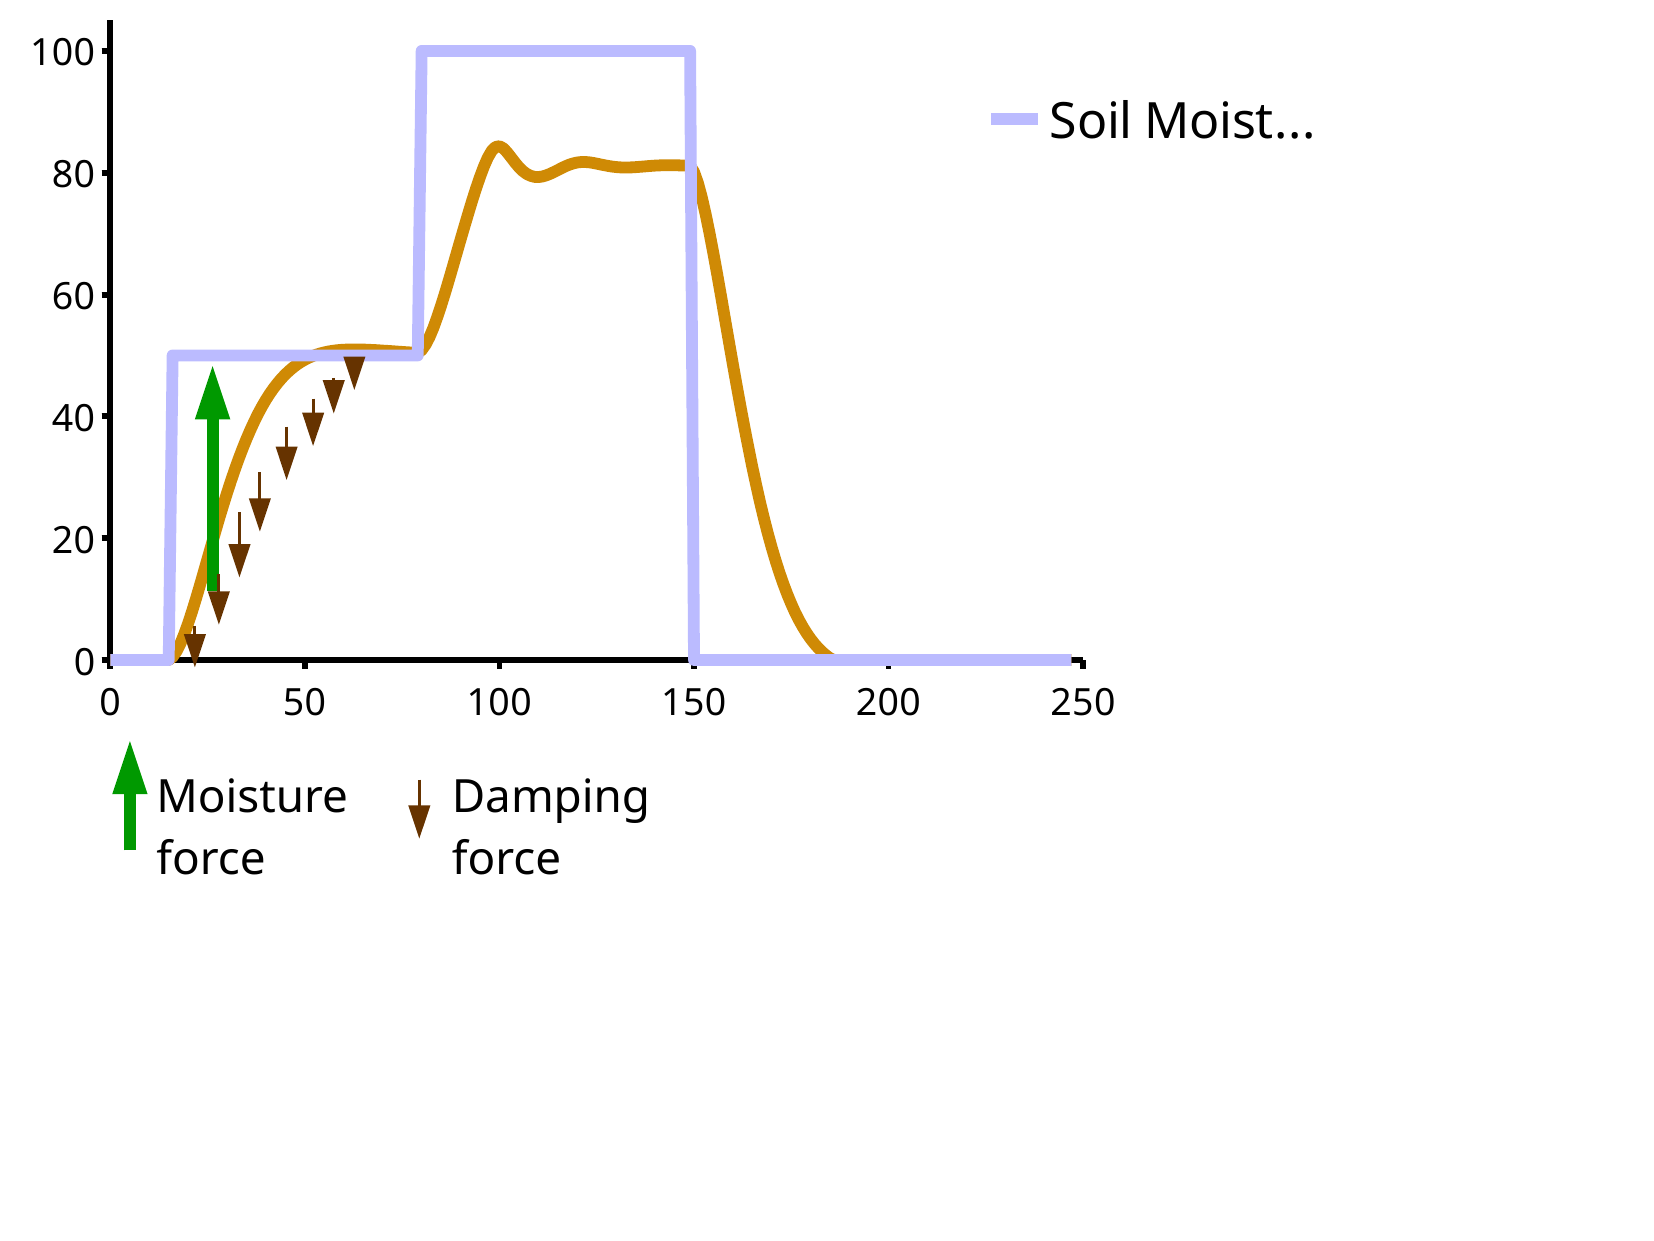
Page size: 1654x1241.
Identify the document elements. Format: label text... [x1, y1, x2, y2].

text_box Damping force [437, 755, 721, 862]
text_box Moisture force [141, 755, 426, 862]
chart [0, 5, 1499, 742]
